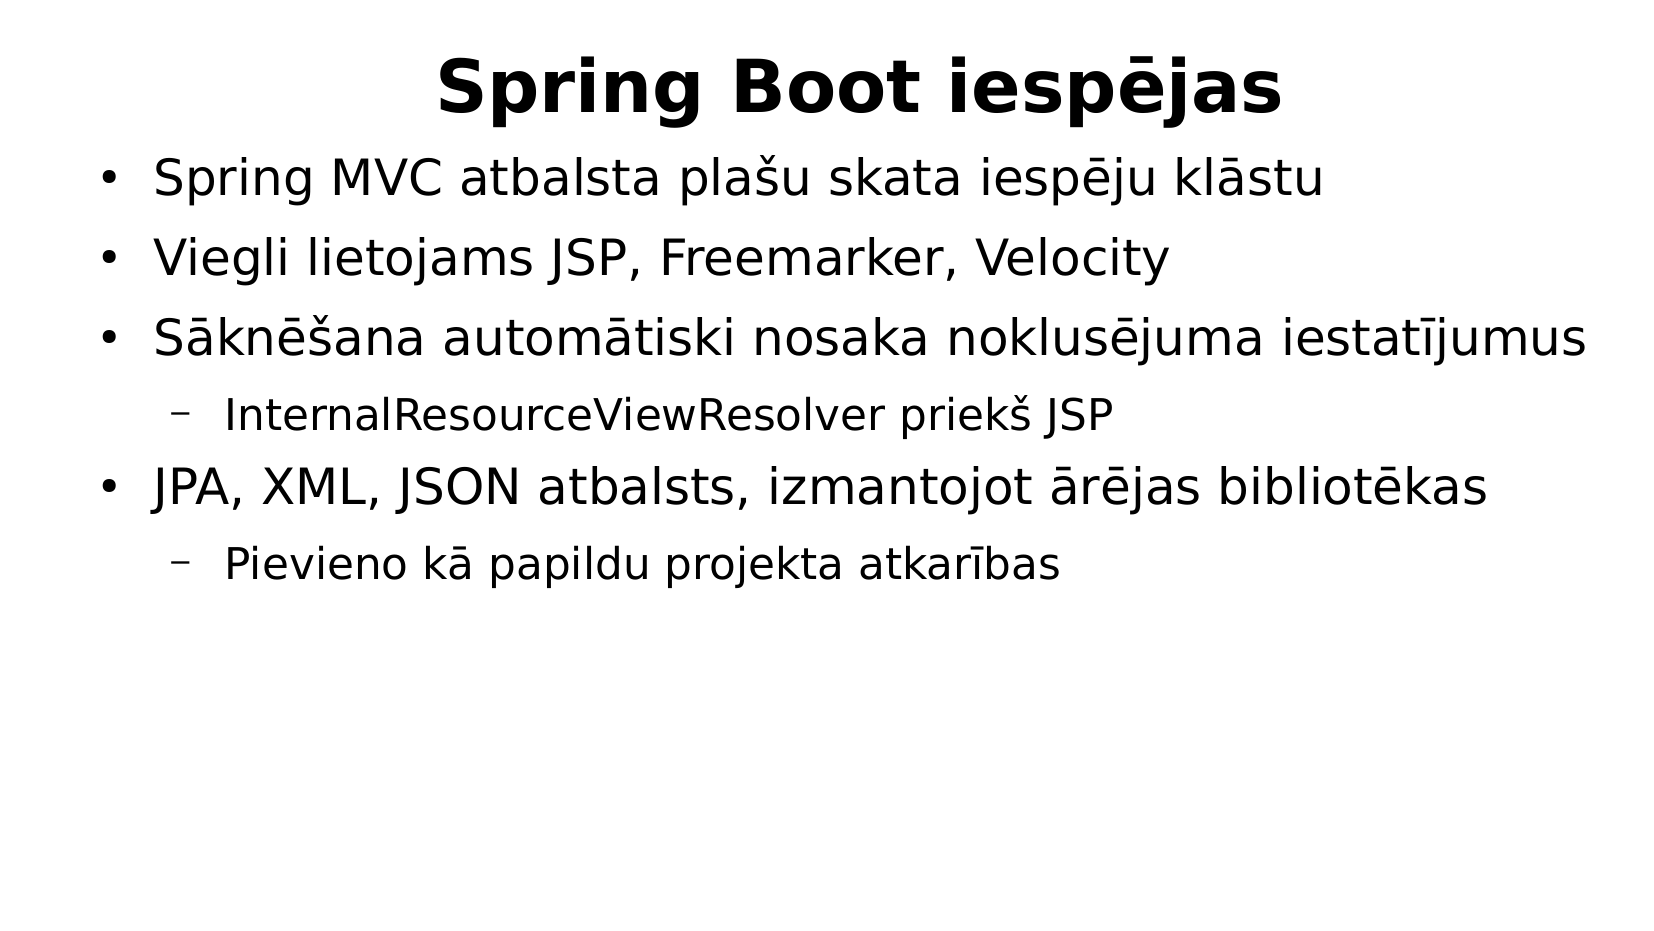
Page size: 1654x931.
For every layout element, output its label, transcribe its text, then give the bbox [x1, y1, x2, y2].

list Spring MVC atbalsta plašu skata iespēju klāstu Viegli lietojams JSP, Freemarker, Velocity Sāknēšana automātiski nosaka noklusējuma iestatījumus InternalResourceViewResolver priekš JSP JPA, XML, JSON atbalsts, izmantojot ārējas bibliotēkas Pievieno kā papildu projekta atkarības [82, 148, 1621, 831]
title Spring Boot iespējas [82, 42, 1638, 131]
